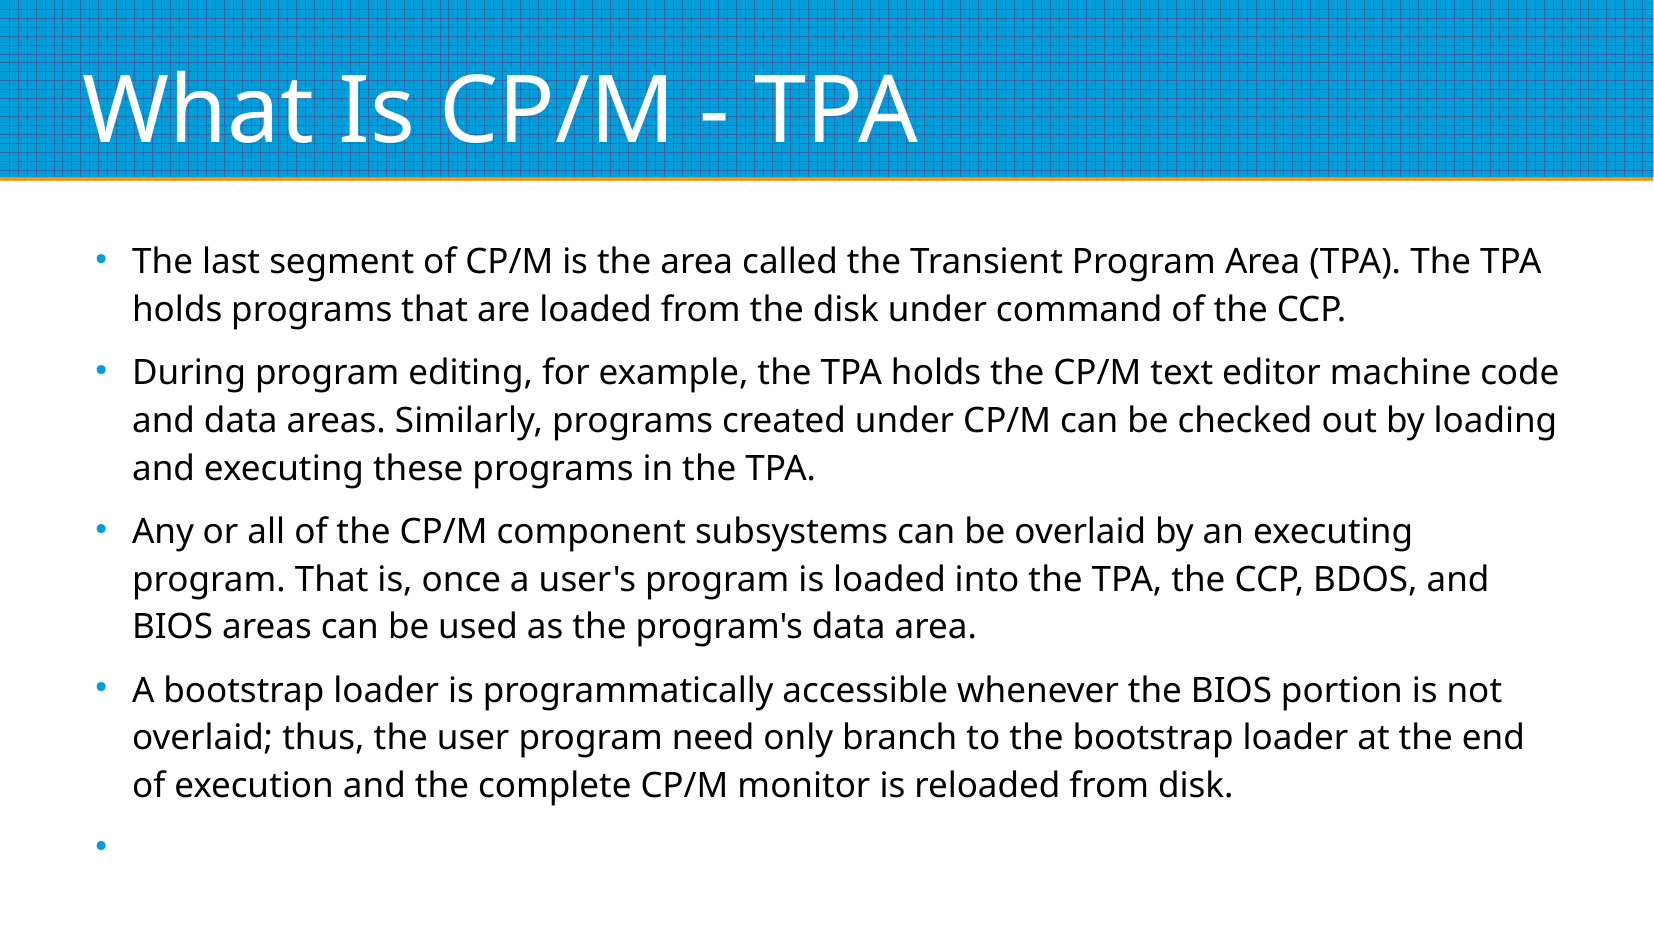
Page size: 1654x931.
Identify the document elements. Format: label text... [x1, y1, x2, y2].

list The last segment of CP/M is the area called the Transient Program Area (TPA). The TPA holds programs that are loaded from the disk under command of the CCP. During program editing, for example, the TPA holds the CP/M text editor machine code and data areas. Similarly, programs created under CP/M can be checked out by loading and executing these programs in the TPA. Any or all of the CP/M component subsystems can be overlaid by an executing program. That is, once a user's program is loaded into the TPA, the CCP, BDOS, and BIOS areas can be used as the program's data area. A bootstrap loader is programmatically accessible whenever the BIOS portion is not overlaid; thus, the user program need only branch to the bootstrap loader at the end of execution and the complete CP/M monitor is reloaded from disk. [82, 236, 1563, 811]
title What Is CP/M - TPA [82, 14, 1571, 171]
